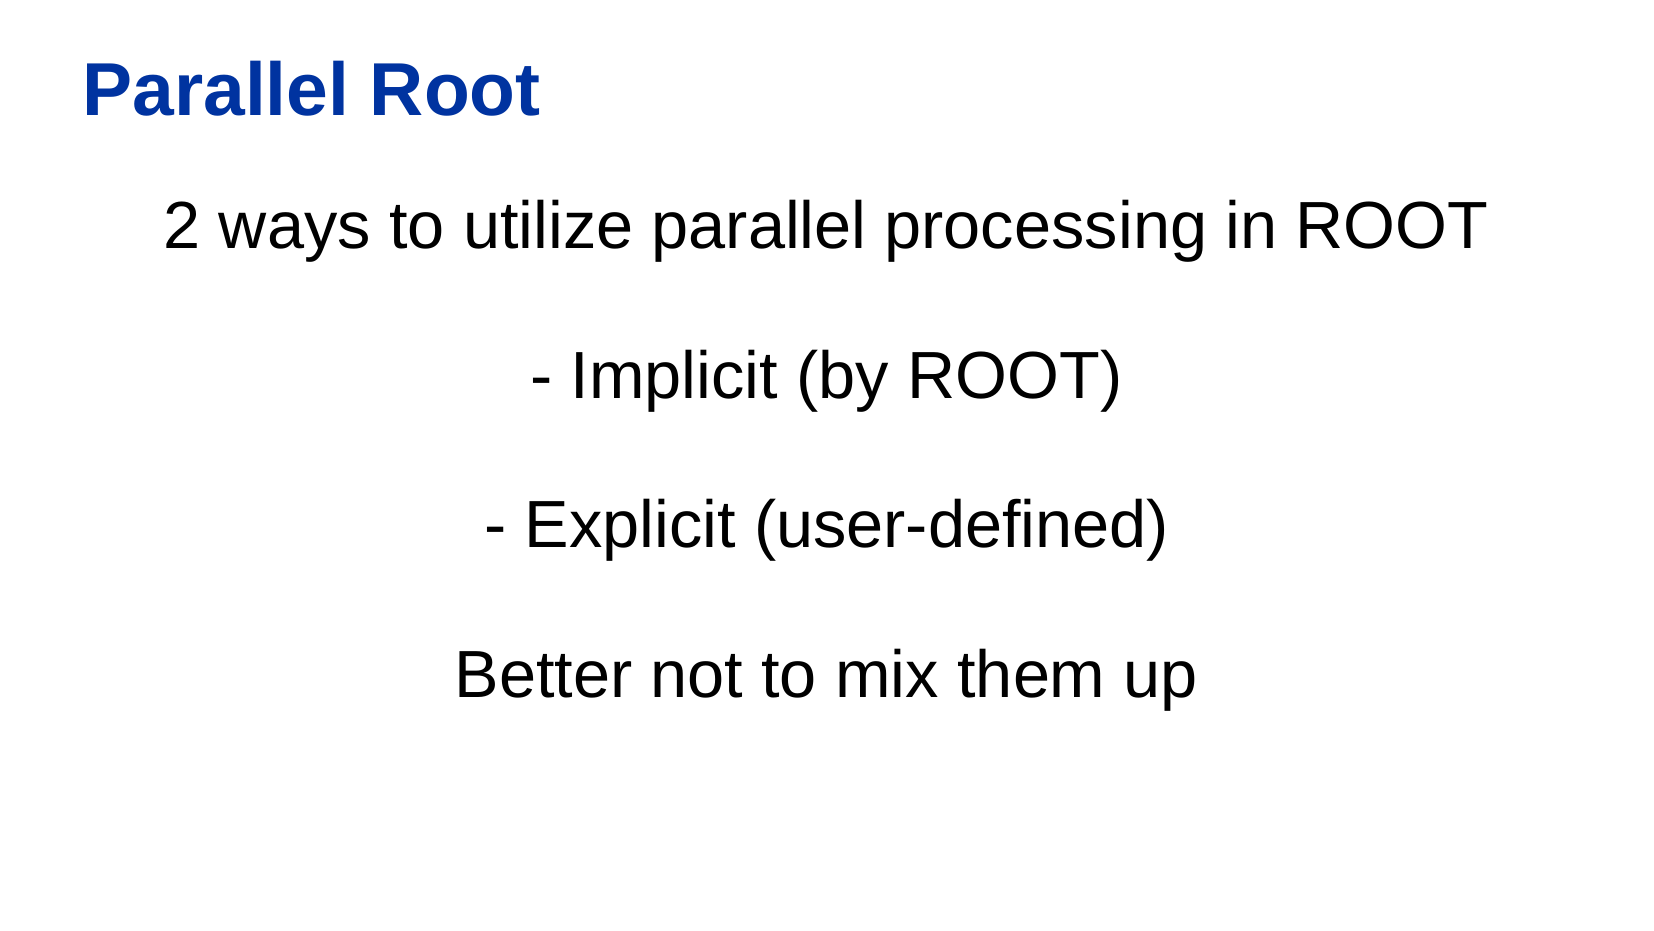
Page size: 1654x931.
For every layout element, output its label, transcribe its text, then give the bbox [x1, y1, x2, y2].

subtitle 2 ways to utilize parallel processing in ROOT - Implicit (by ROOT) - Explicit (user-defined) Better not to mix them up [82, 188, 1571, 787]
title Parallel Root [82, 15, 1571, 171]
